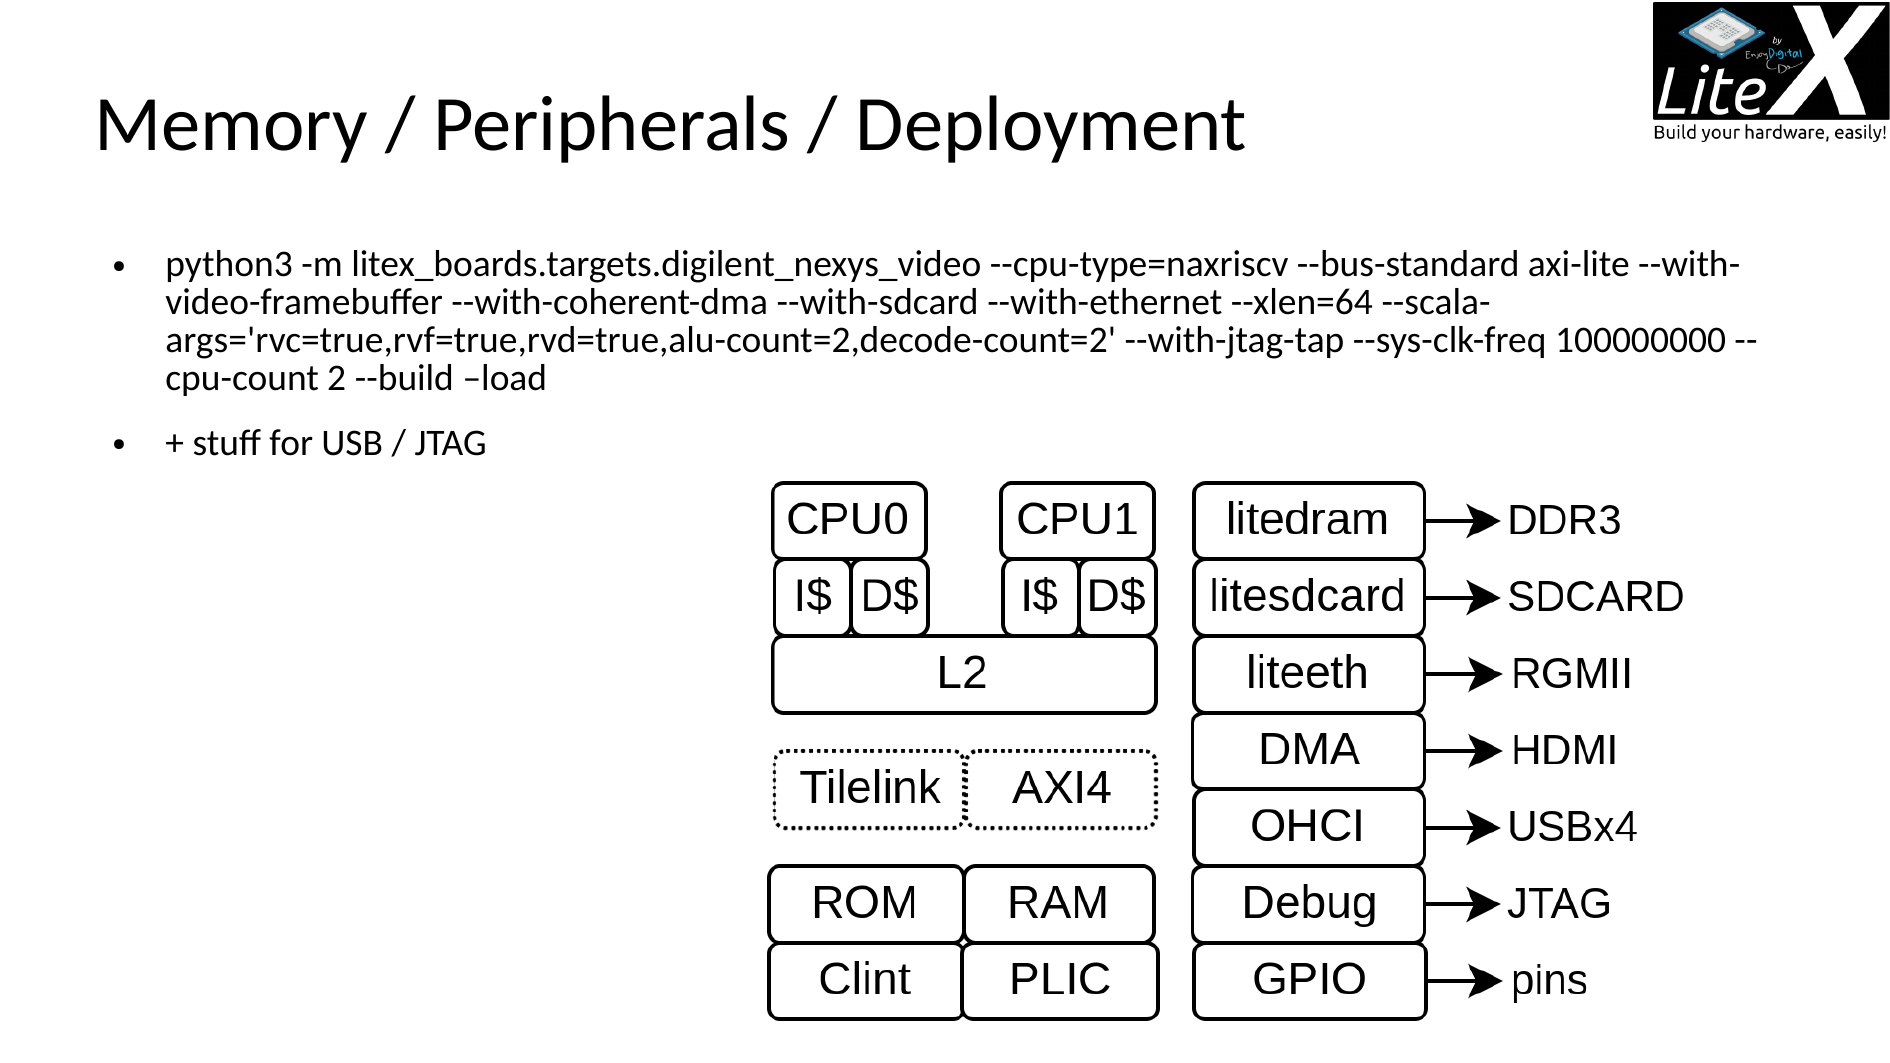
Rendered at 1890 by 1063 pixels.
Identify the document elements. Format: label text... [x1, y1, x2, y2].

list python3 -m litex_boards.targets.digilent_nexys_video --cpu-type=naxriscv --bus-standard axi-lite --with-video-framebuffer --with-coherent-dma --with-sdcard --with-ethernet --xlen=64 --scala-args='rvc=true,rvf=true,rvd=true,alu-count=2,decode-count=2' --with-jtag-tap --sys-clk-freq 100000000 --cpu-count 2 --build –load + stuff for USB / JTAG [94, 248, 1796, 1028]
picture [728, 442, 1725, 1063]
picture [1653, 2, 1890, 142]
title Memory / Peripherals / Deployment [94, 42, 1796, 220]
